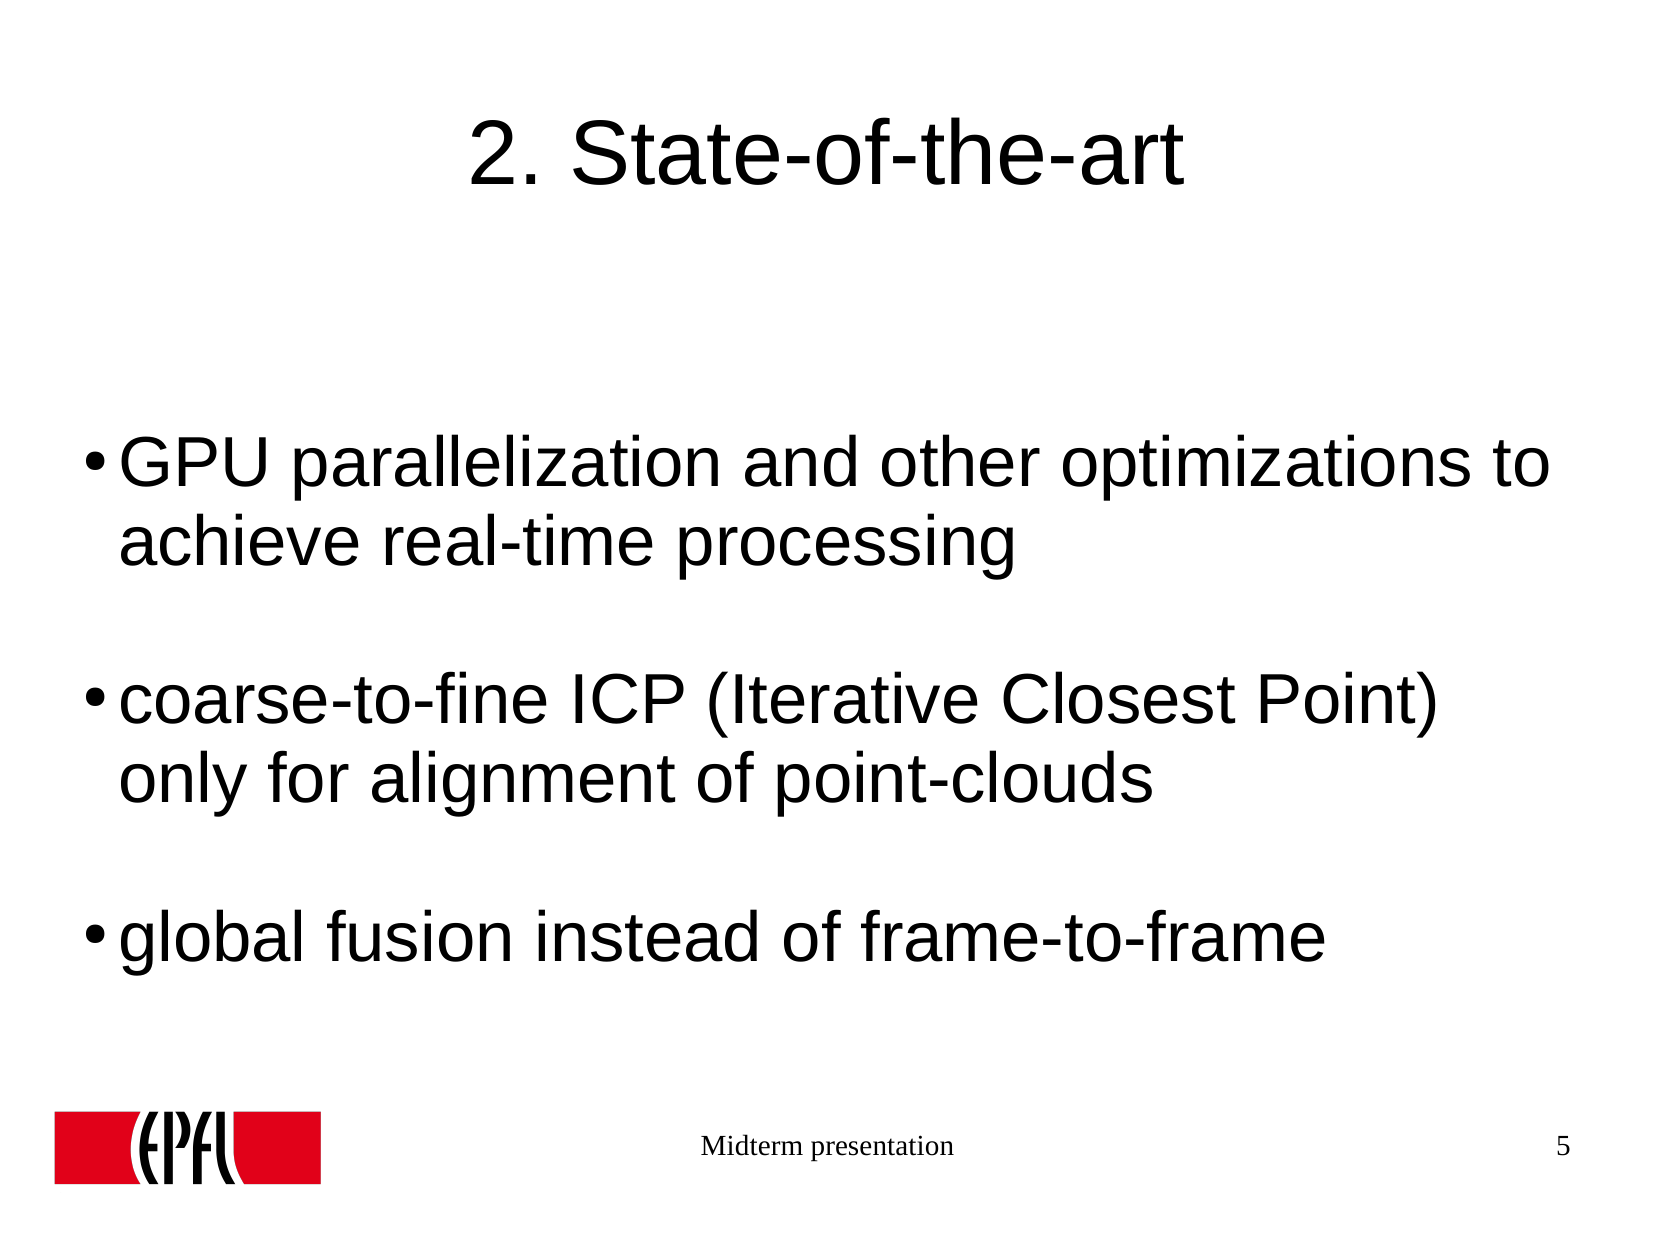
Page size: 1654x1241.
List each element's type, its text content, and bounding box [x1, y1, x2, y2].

picture [47, 1104, 328, 1193]
title 2. State-of-the-art [82, 49, 1571, 257]
subtitle GPU parallelization and other optimizations to achieve real-time processing coarse-to-fine ICP (Iterative Closest Point) only for alignment of point-clouds global fusion instead of frame-to-frame [82, 290, 1571, 1109]
